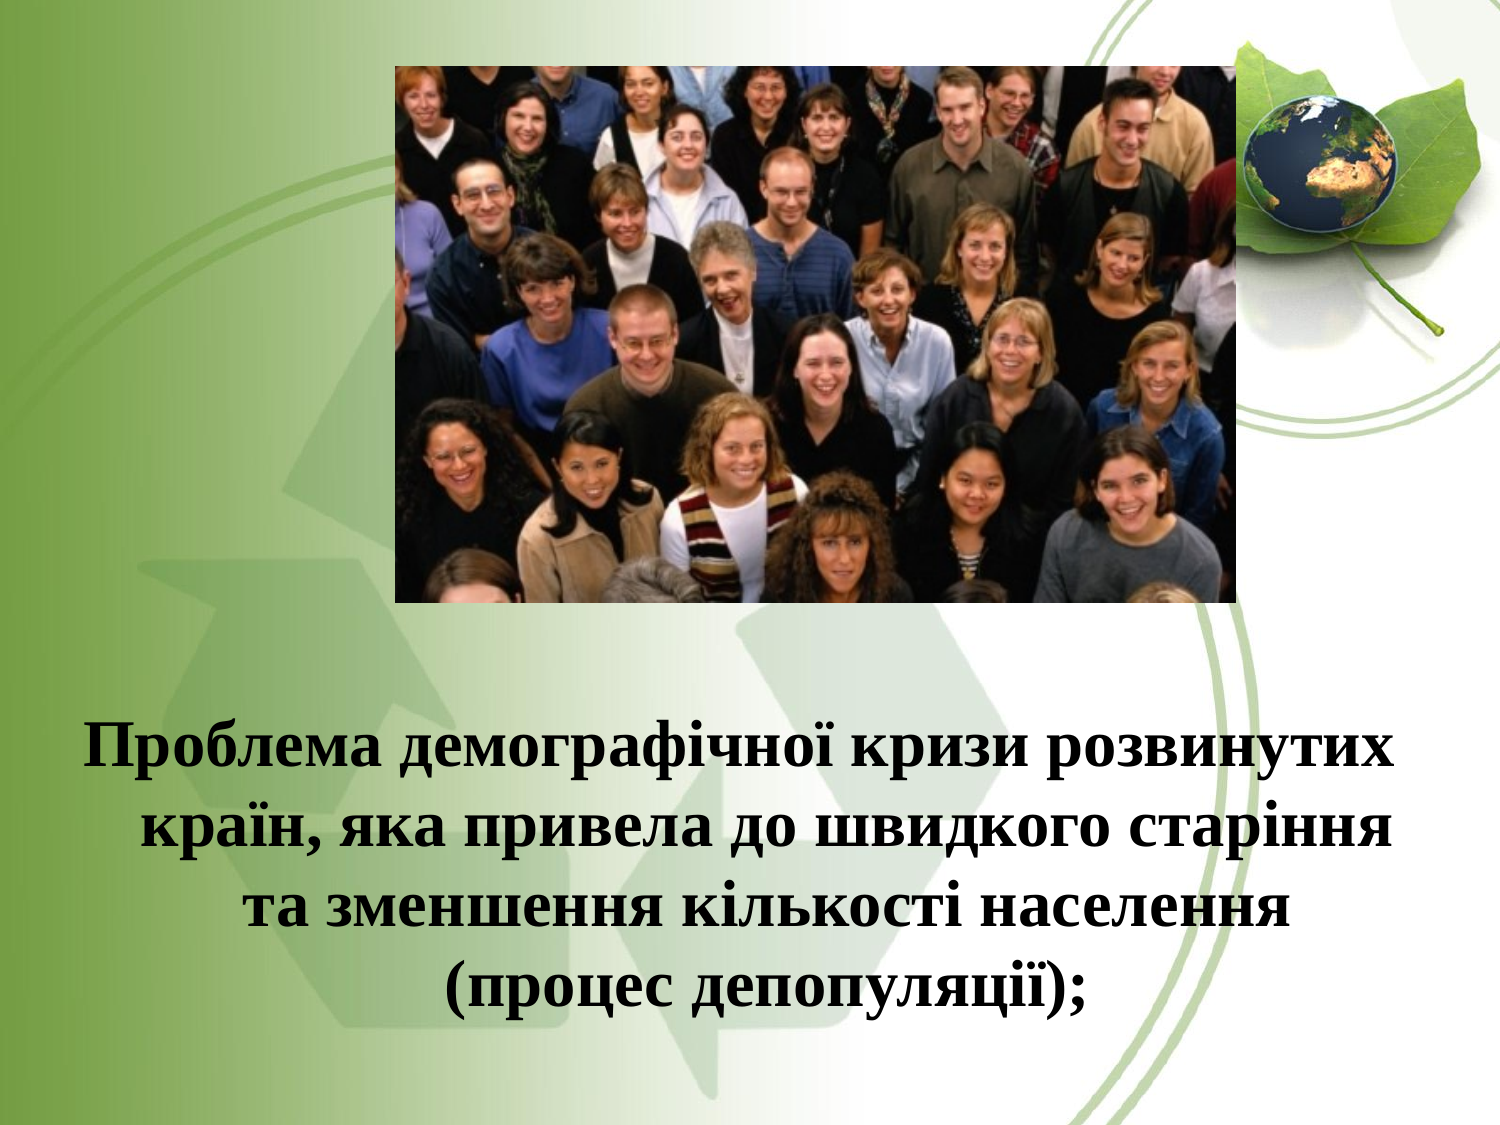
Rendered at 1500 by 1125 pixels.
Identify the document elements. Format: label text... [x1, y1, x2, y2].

picture [0, 0, 1500, 1125]
list Проблема демографічної кризи розвинутих країн, яка привела до швидкого старіння та зменшення кількості населення (процес депопуляції); [64, 692, 1415, 1087]
